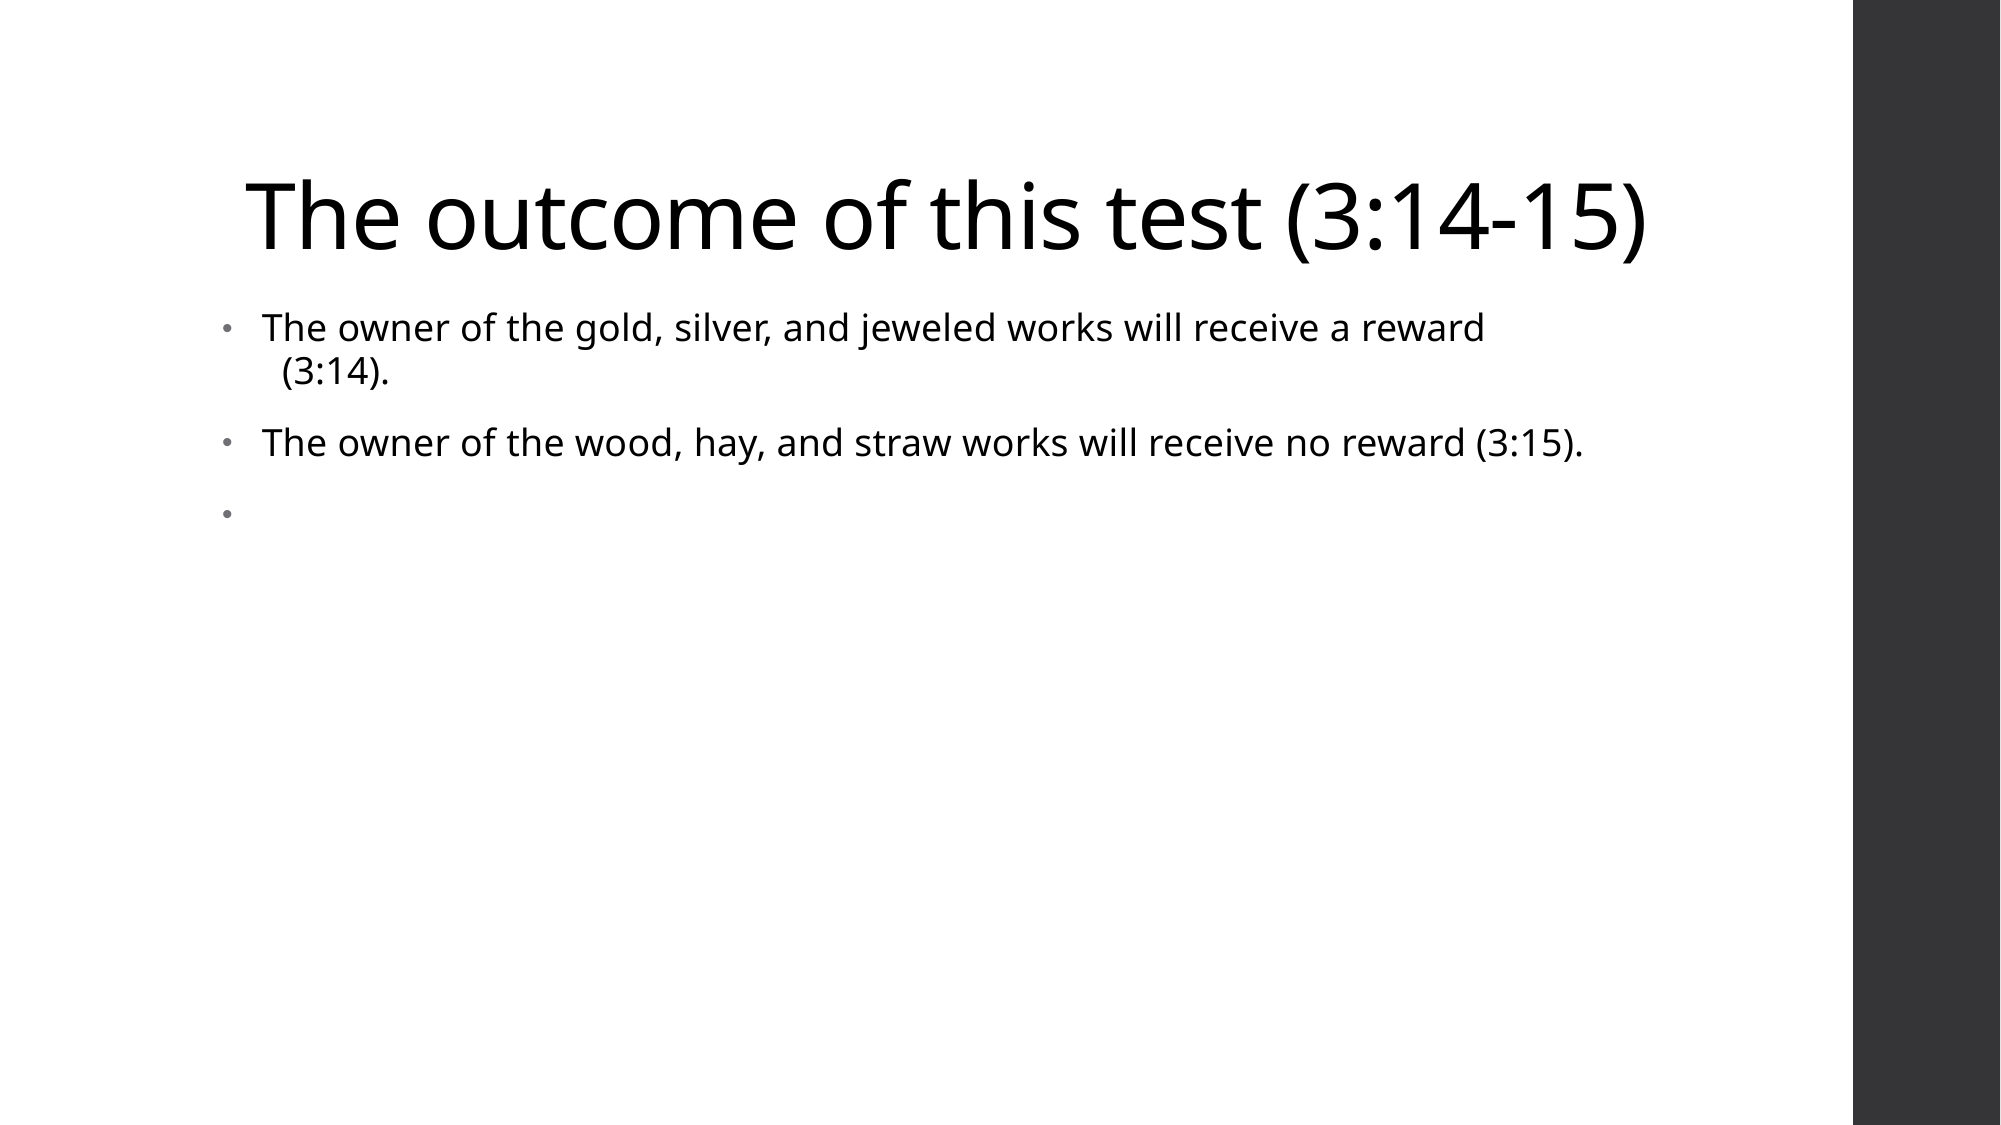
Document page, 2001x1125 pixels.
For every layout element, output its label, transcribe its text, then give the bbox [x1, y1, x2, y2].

title The outcome of this test (3:14-15) [206, 60, 1797, 278]
list The owner of the gold, silver, and jeweled works will receive a reward (3:14). The owner of the wood, hay, and straw works will receive no reward (3:15). [206, 299, 1617, 1014]
